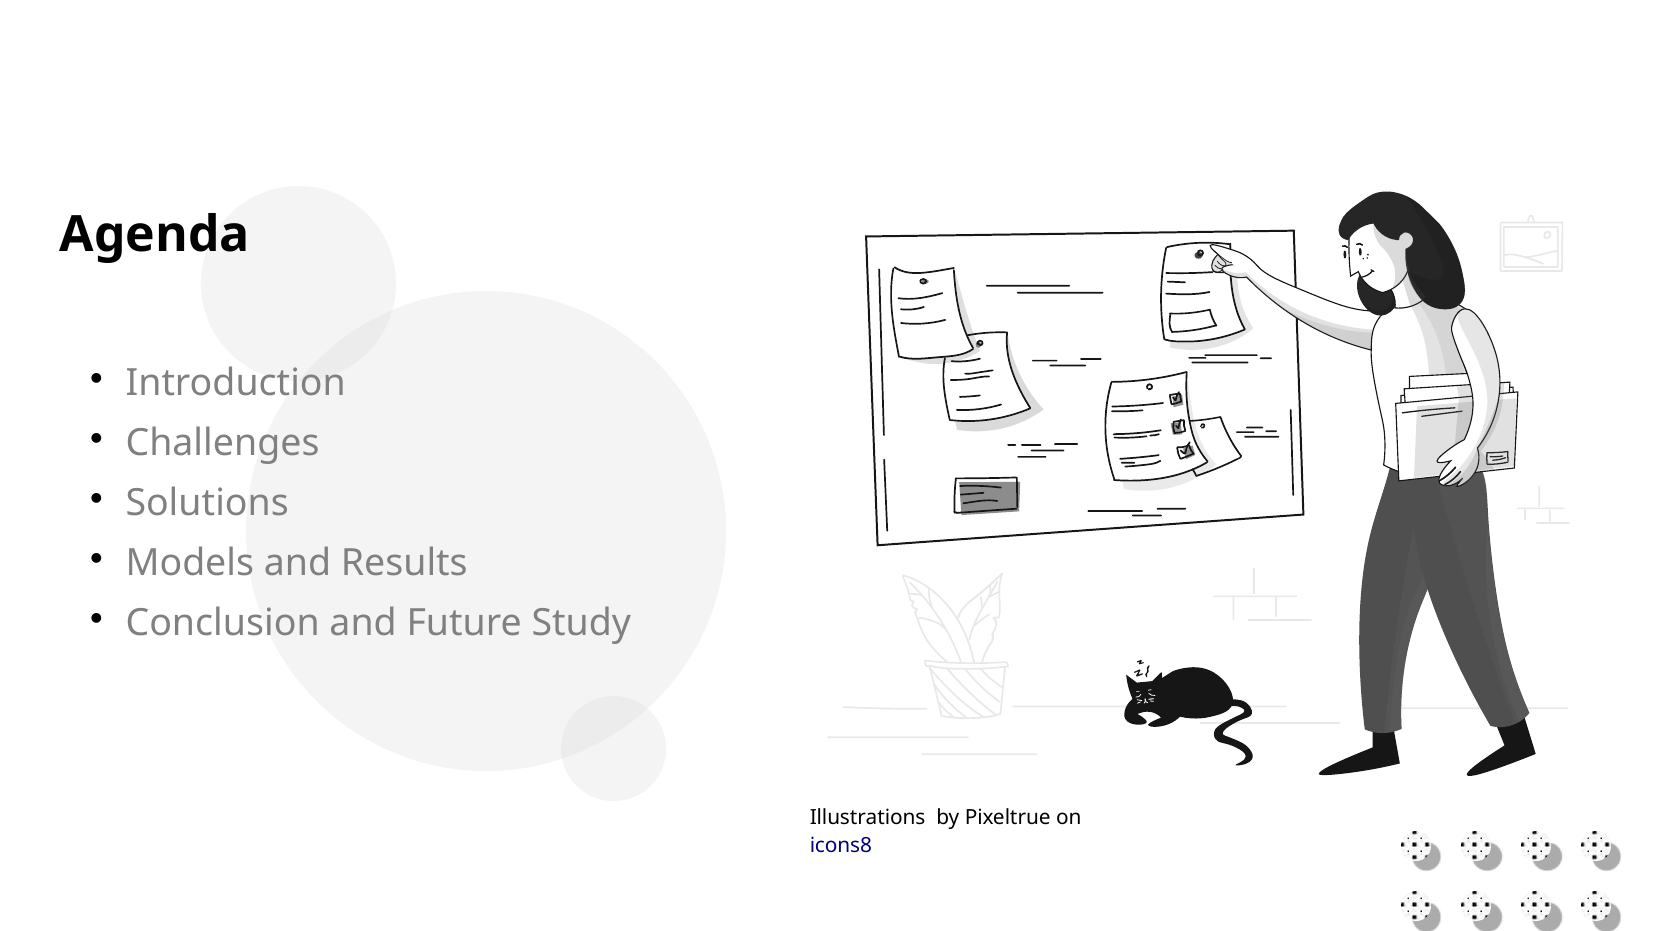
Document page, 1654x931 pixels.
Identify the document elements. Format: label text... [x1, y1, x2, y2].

picture [1520, 831, 1552, 862]
text_box Agenda [104, 229, 115, 246]
picture [1400, 891, 1432, 922]
picture [1580, 890, 1612, 922]
text_box Agenda [44, 193, 600, 259]
picture [1460, 830, 1492, 862]
picture [1520, 890, 1552, 922]
text_box Introduction Challenges Solutions Models and Results Conclusion and Future Study [75, 350, 1005, 680]
picture [1461, 890, 1492, 922]
picture [1581, 830, 1612, 862]
picture [1400, 830, 1432, 862]
